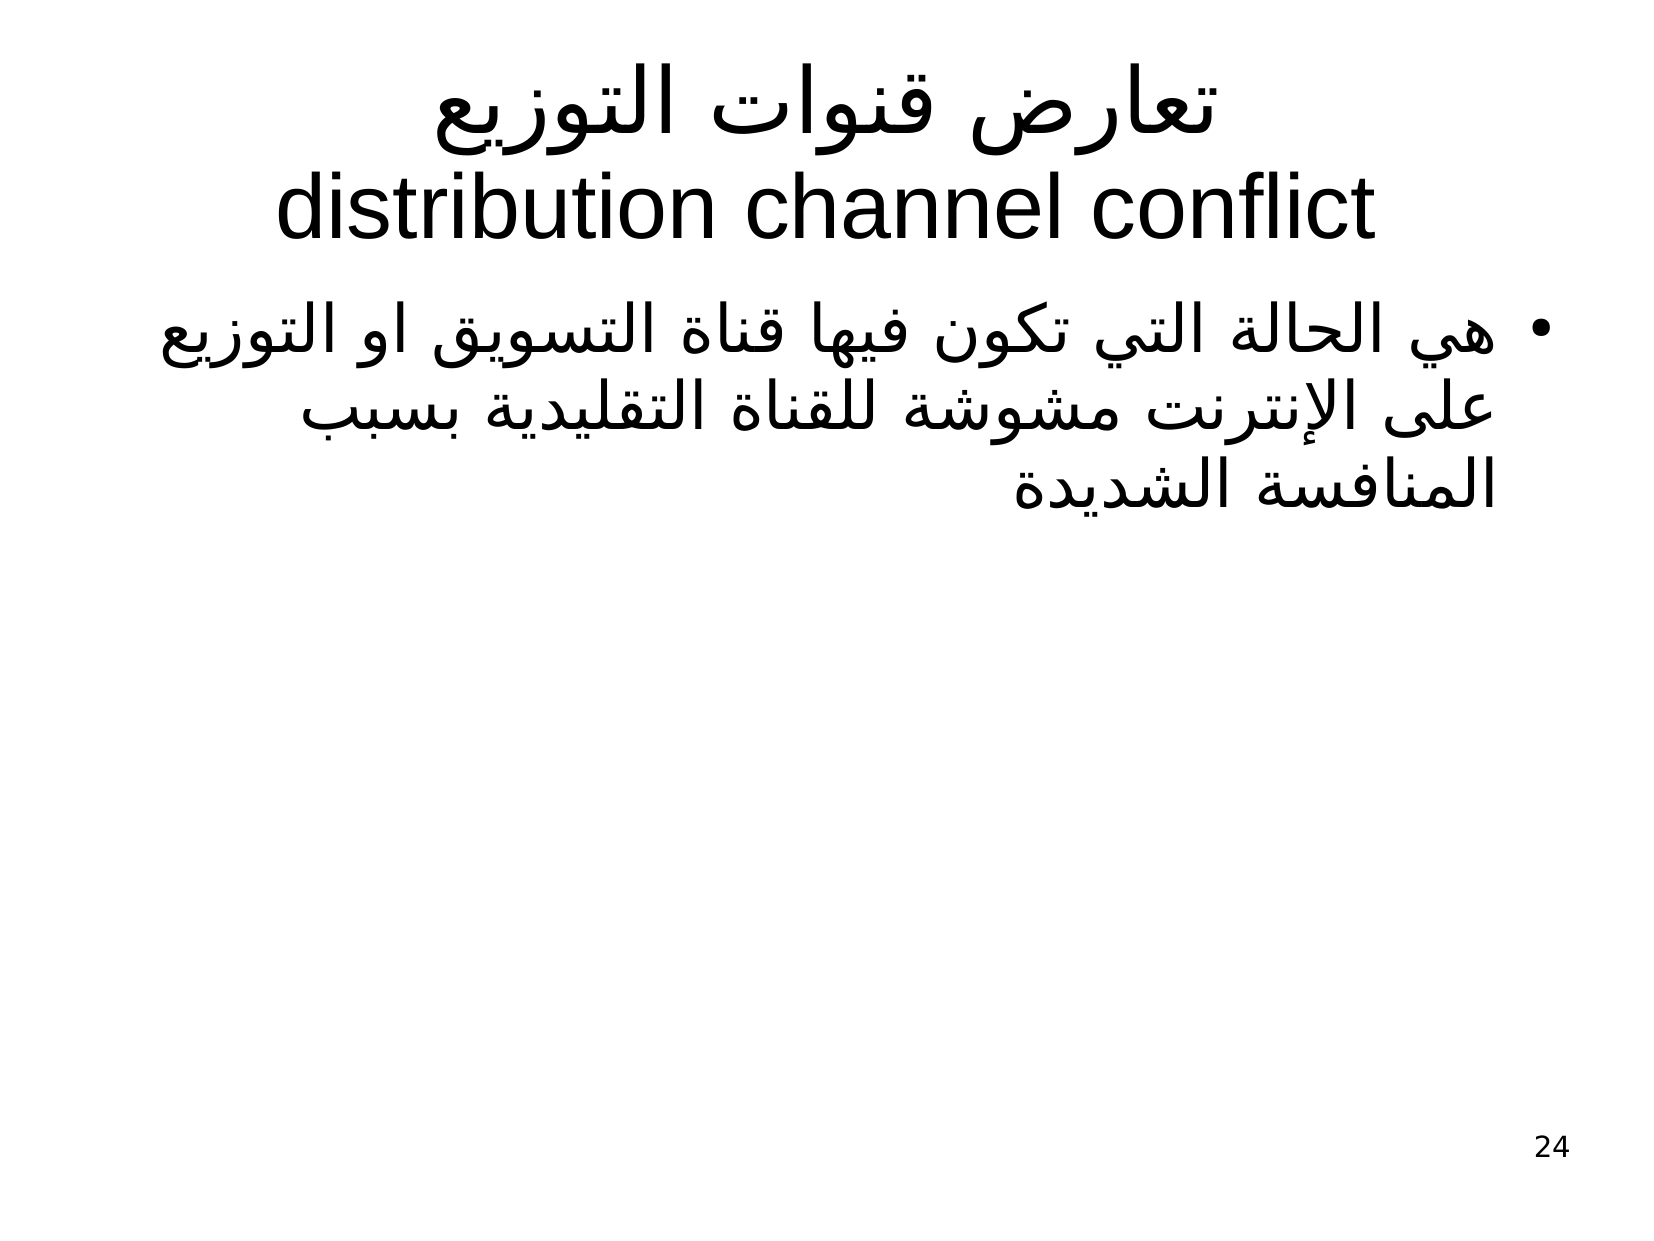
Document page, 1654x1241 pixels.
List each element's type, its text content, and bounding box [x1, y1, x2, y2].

list هي الحالة التي تكون فيها قناة التسويق او التوزيع على الإنترنت مشوشة للقناة التقليدية بسبب المنافسة الشديدة [82, 290, 1571, 1010]
title تعارض قنوات التوزيع distribution channel conflict [82, 46, 1571, 260]
